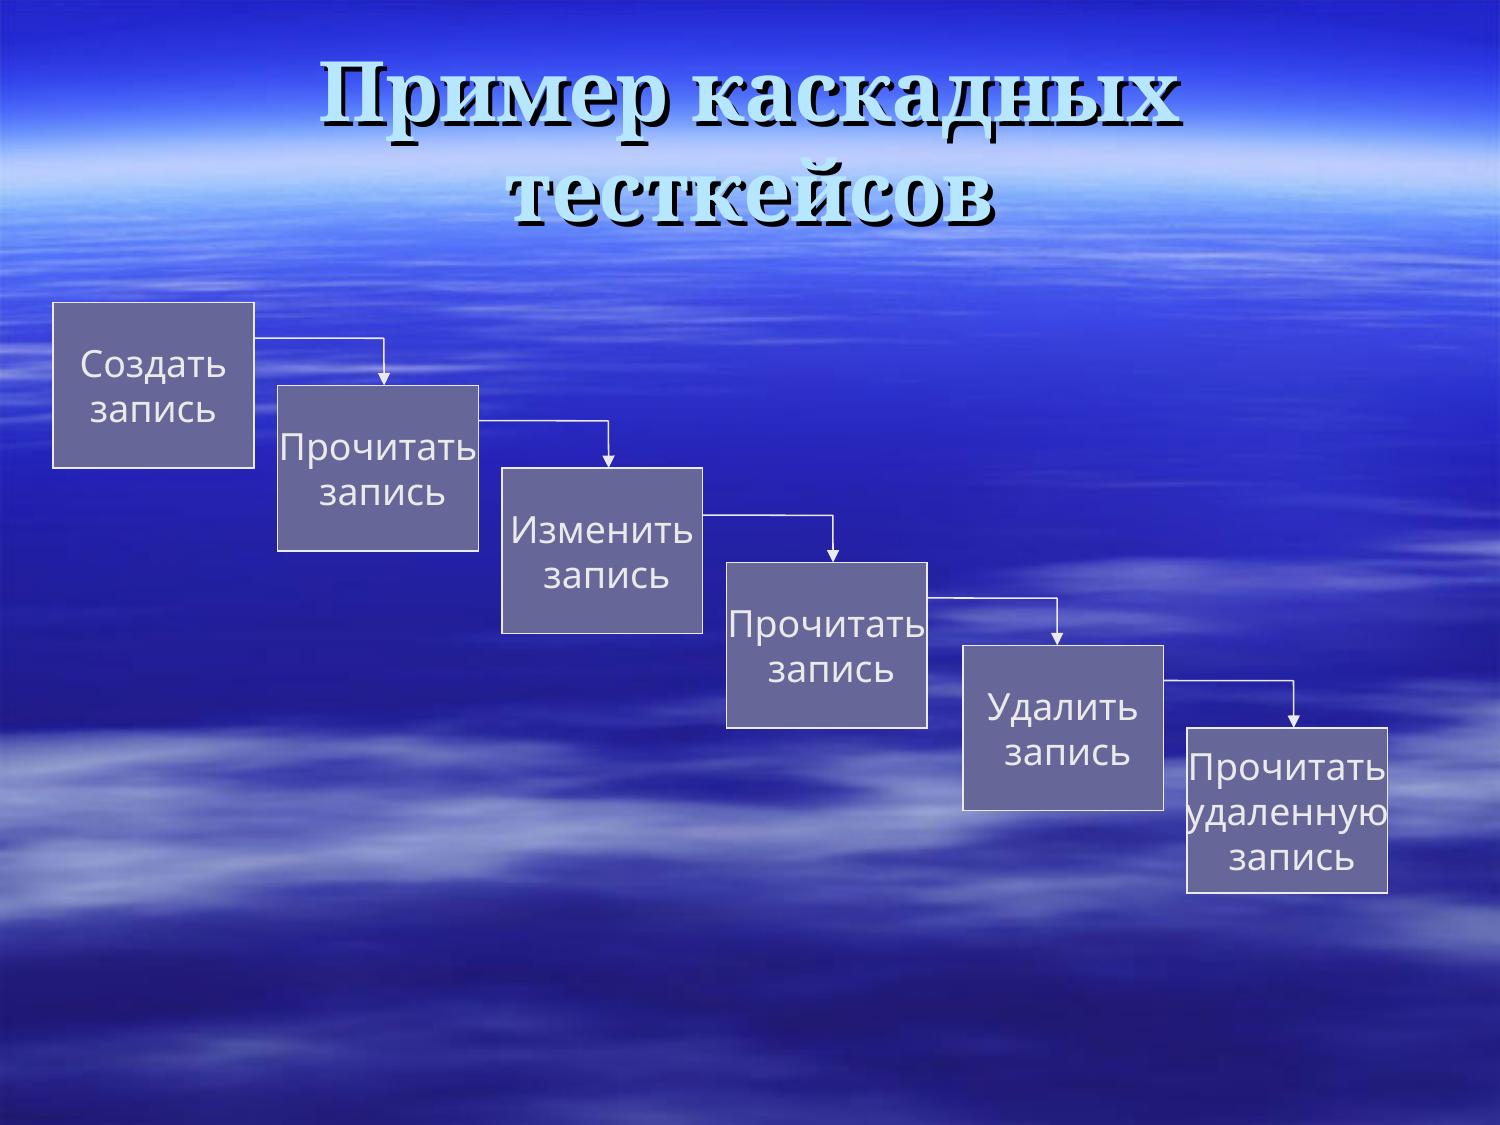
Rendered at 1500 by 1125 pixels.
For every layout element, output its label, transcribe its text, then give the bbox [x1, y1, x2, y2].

text_box Прочитать удаленную запись [1186, 727, 1388, 894]
picture [0, 0, 1500, 1125]
text_box Прочитать запись [726, 562, 928, 728]
text_box Изменить запись [501, 467, 703, 634]
text_box Создать запись [53, 302, 254, 468]
text_box Удалить запись [962, 645, 1164, 811]
title Пример каскадных тесткейсов [74, 30, 1425, 247]
text_box Прочитать запись [277, 385, 479, 551]
